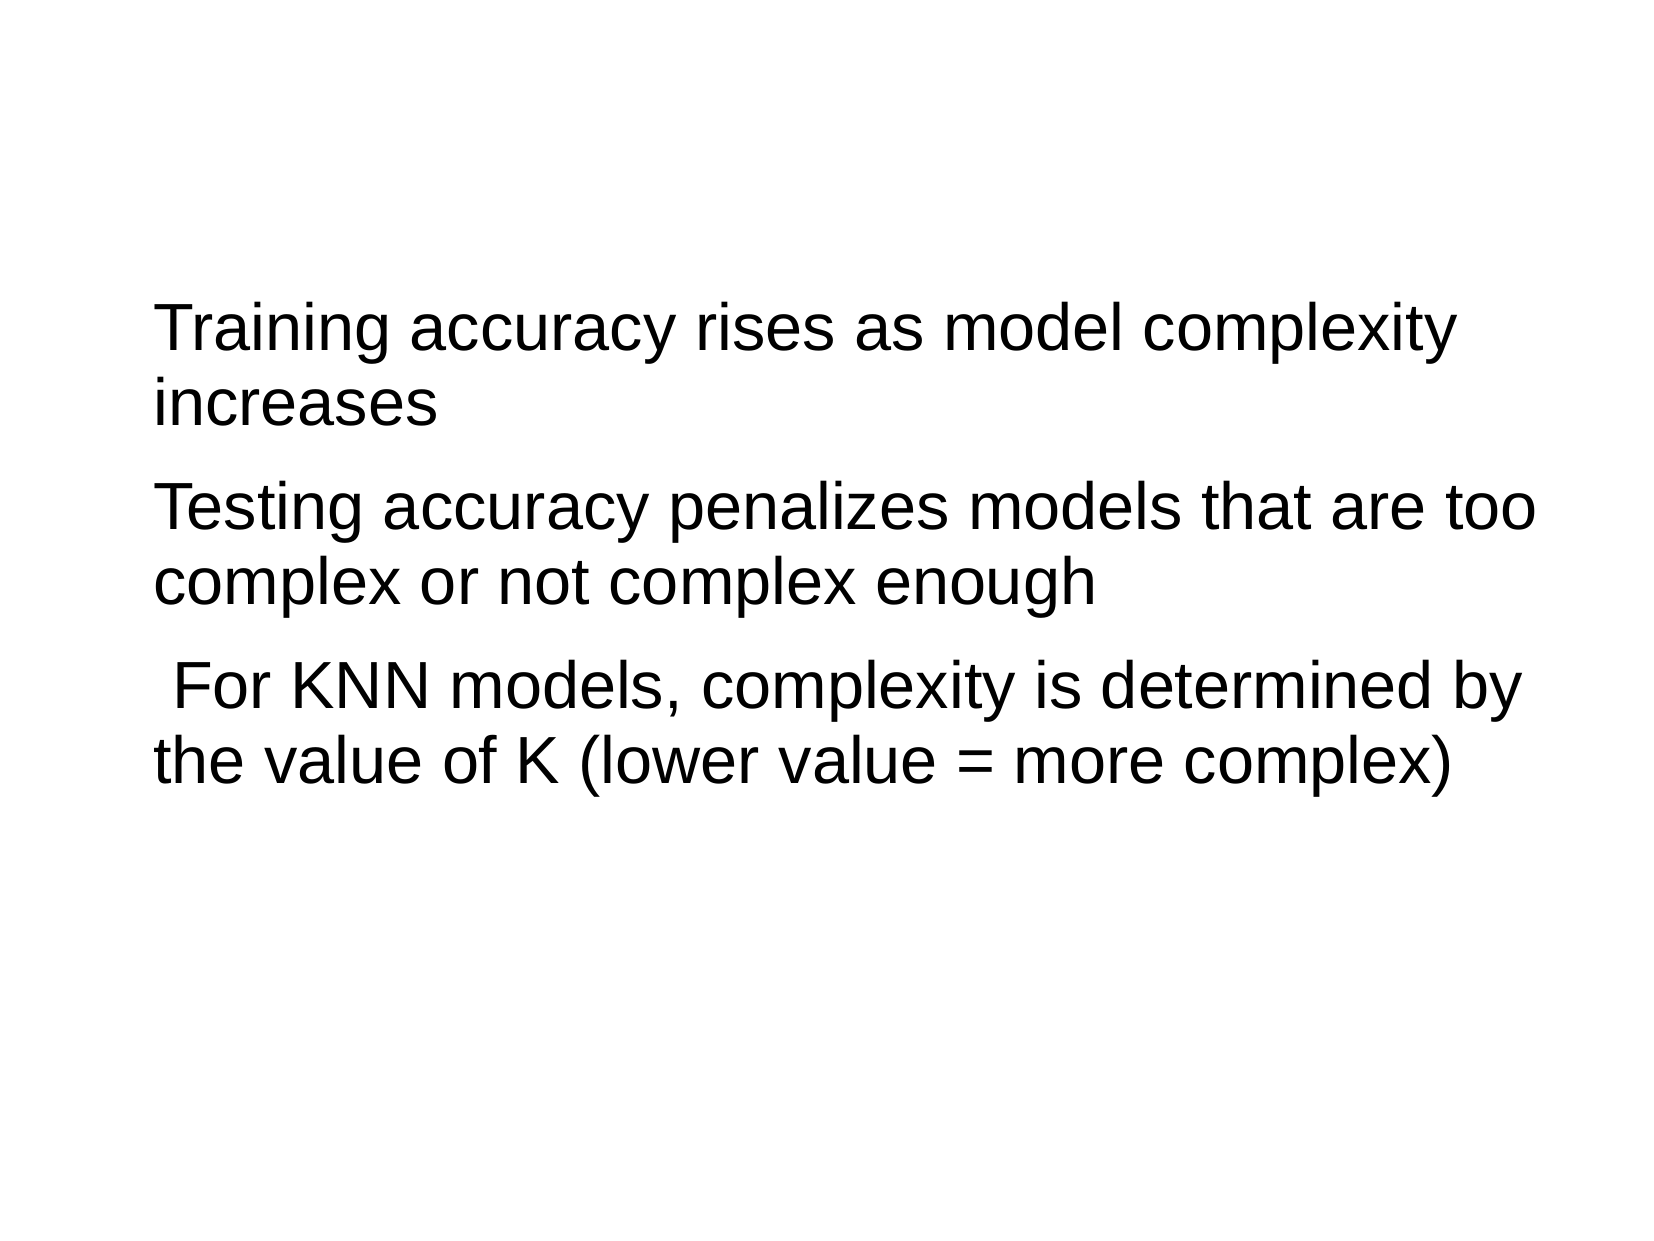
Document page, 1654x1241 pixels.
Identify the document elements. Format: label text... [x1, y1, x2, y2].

list Training accuracy rises as model complexity increases Testing accuracy penalizes models that are too complex or not complex enough For KNN models, complexity is determined by the value of K (lower value = more complex) [82, 290, 1571, 1010]
